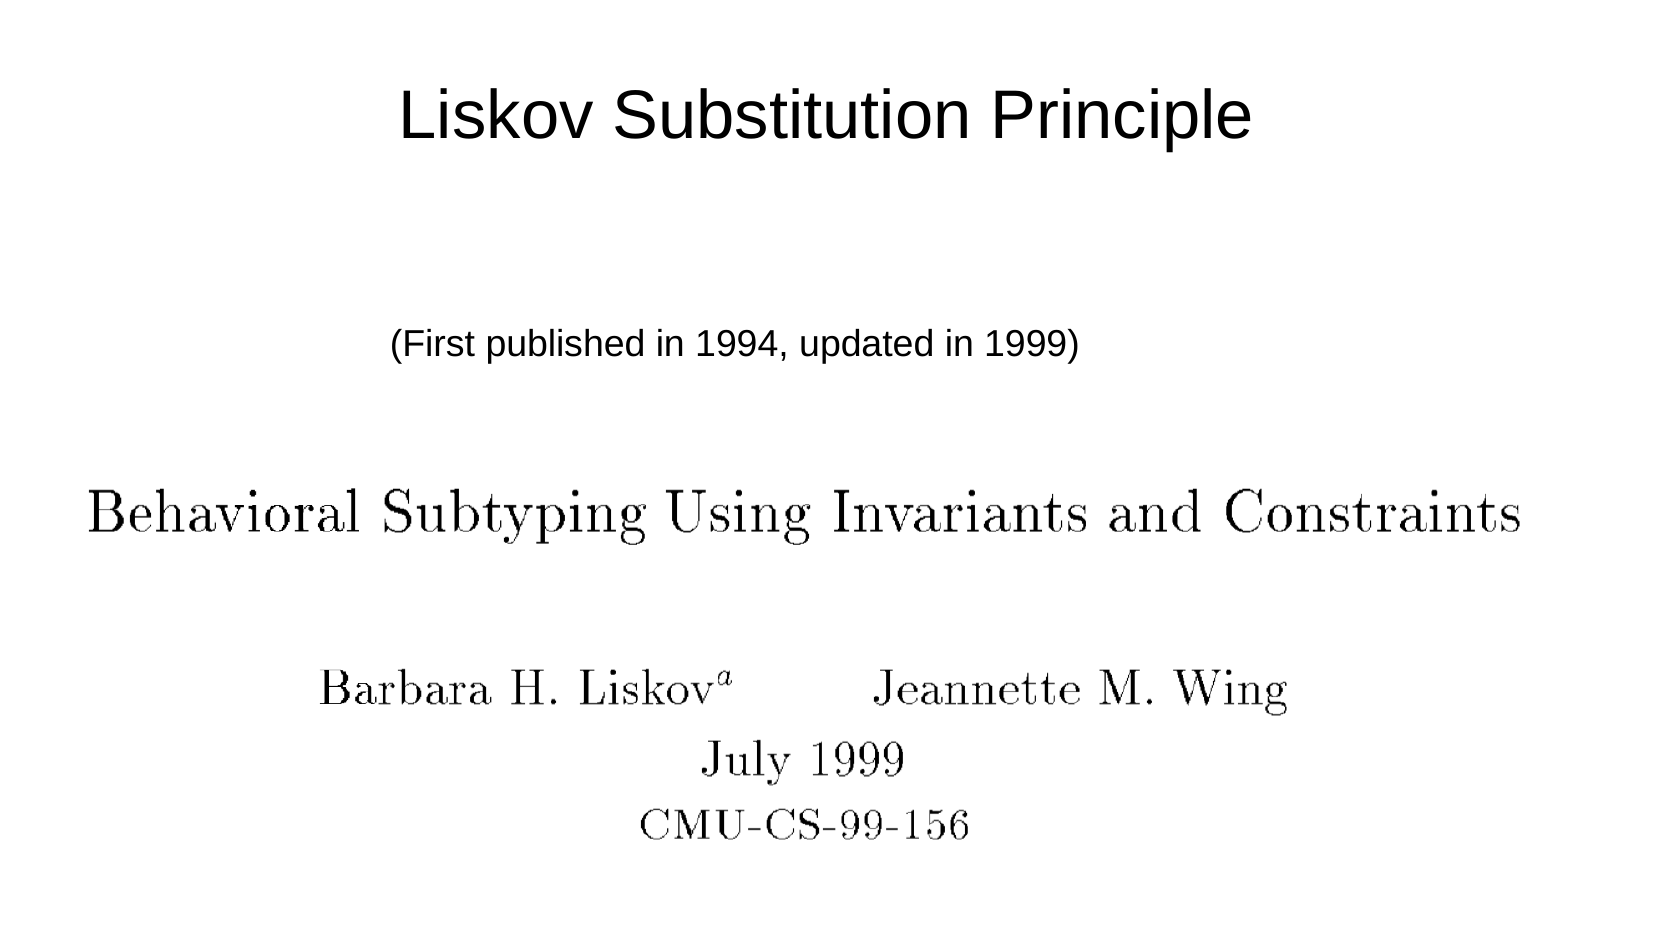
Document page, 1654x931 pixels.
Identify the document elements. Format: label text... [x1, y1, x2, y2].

title Liskov Substitution Principle [82, 37, 1571, 193]
text_box (First published in 1994, updated in 1999) [375, 315, 1096, 372]
picture [71, 449, 1561, 906]
